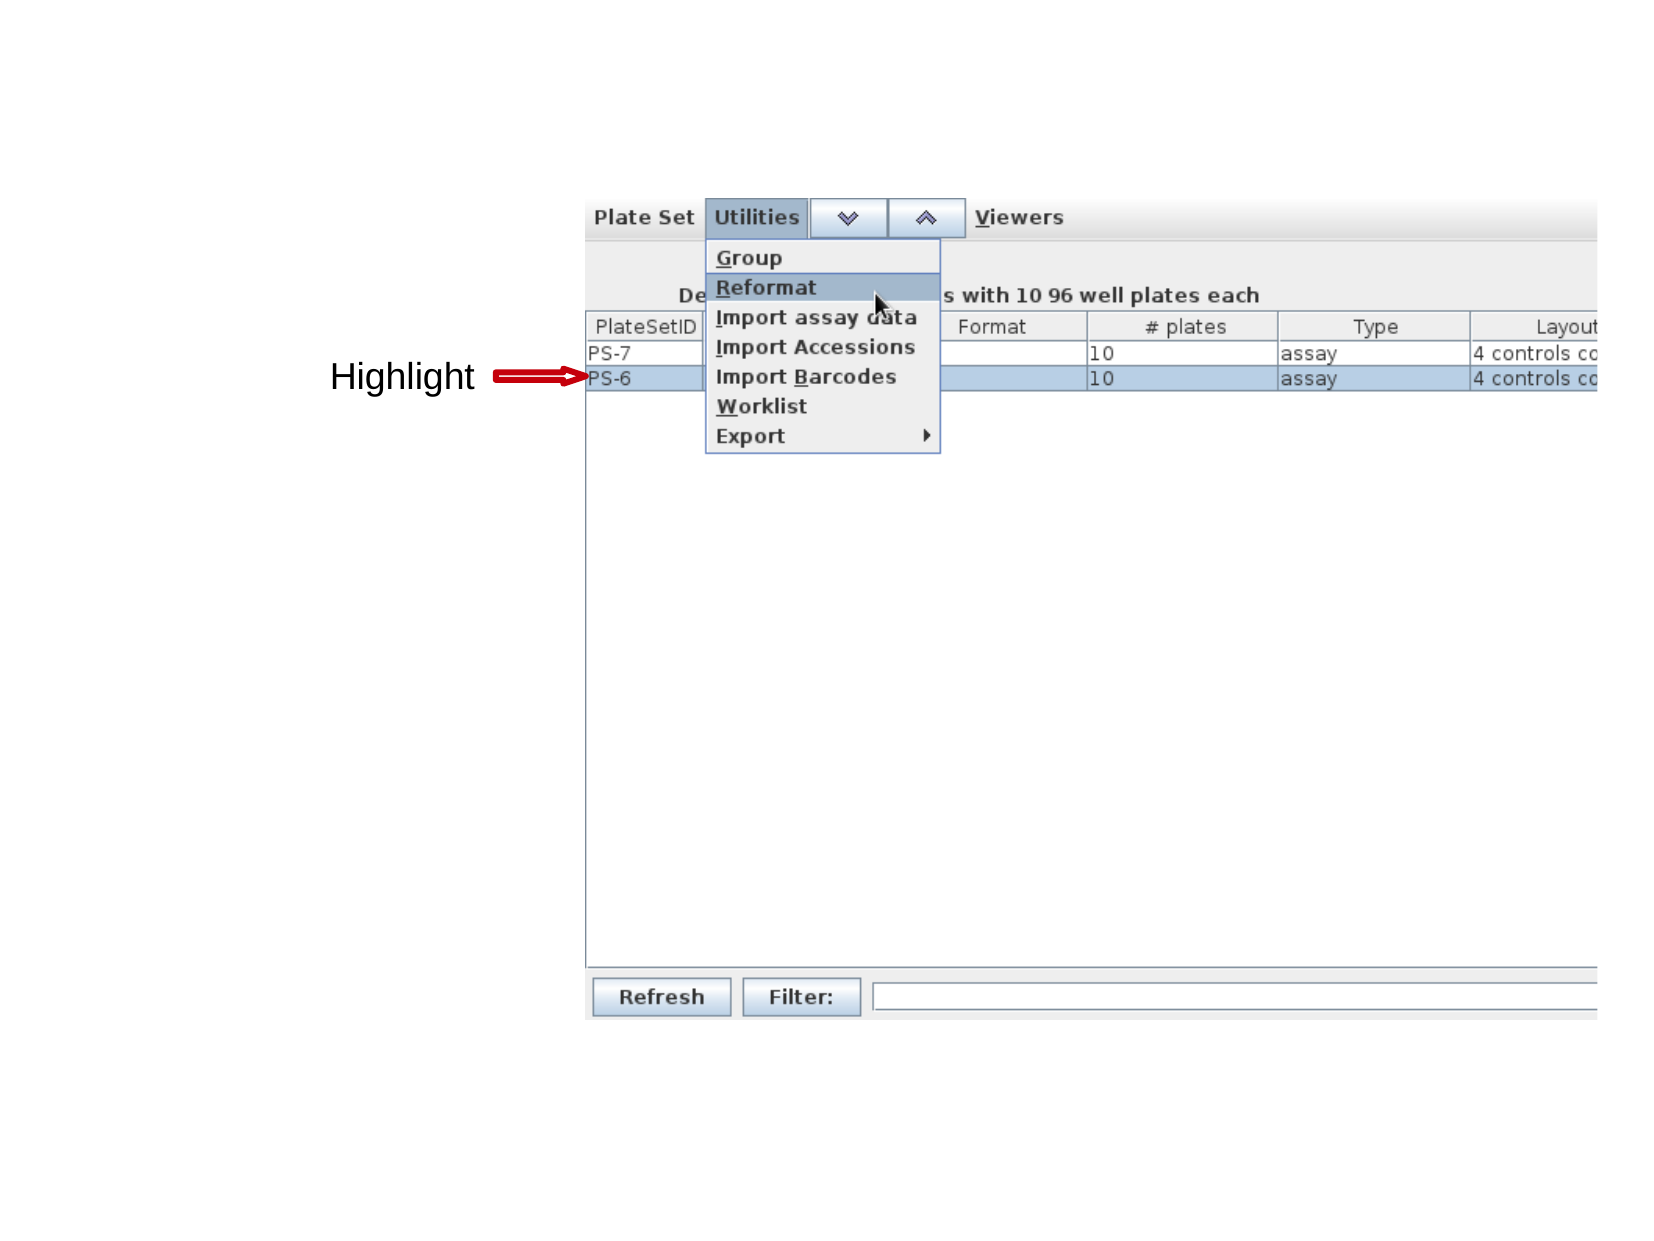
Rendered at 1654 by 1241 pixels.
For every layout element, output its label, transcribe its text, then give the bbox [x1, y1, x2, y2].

text_box Highlight [315, 348, 490, 406]
picture [585, 198, 1598, 1021]
